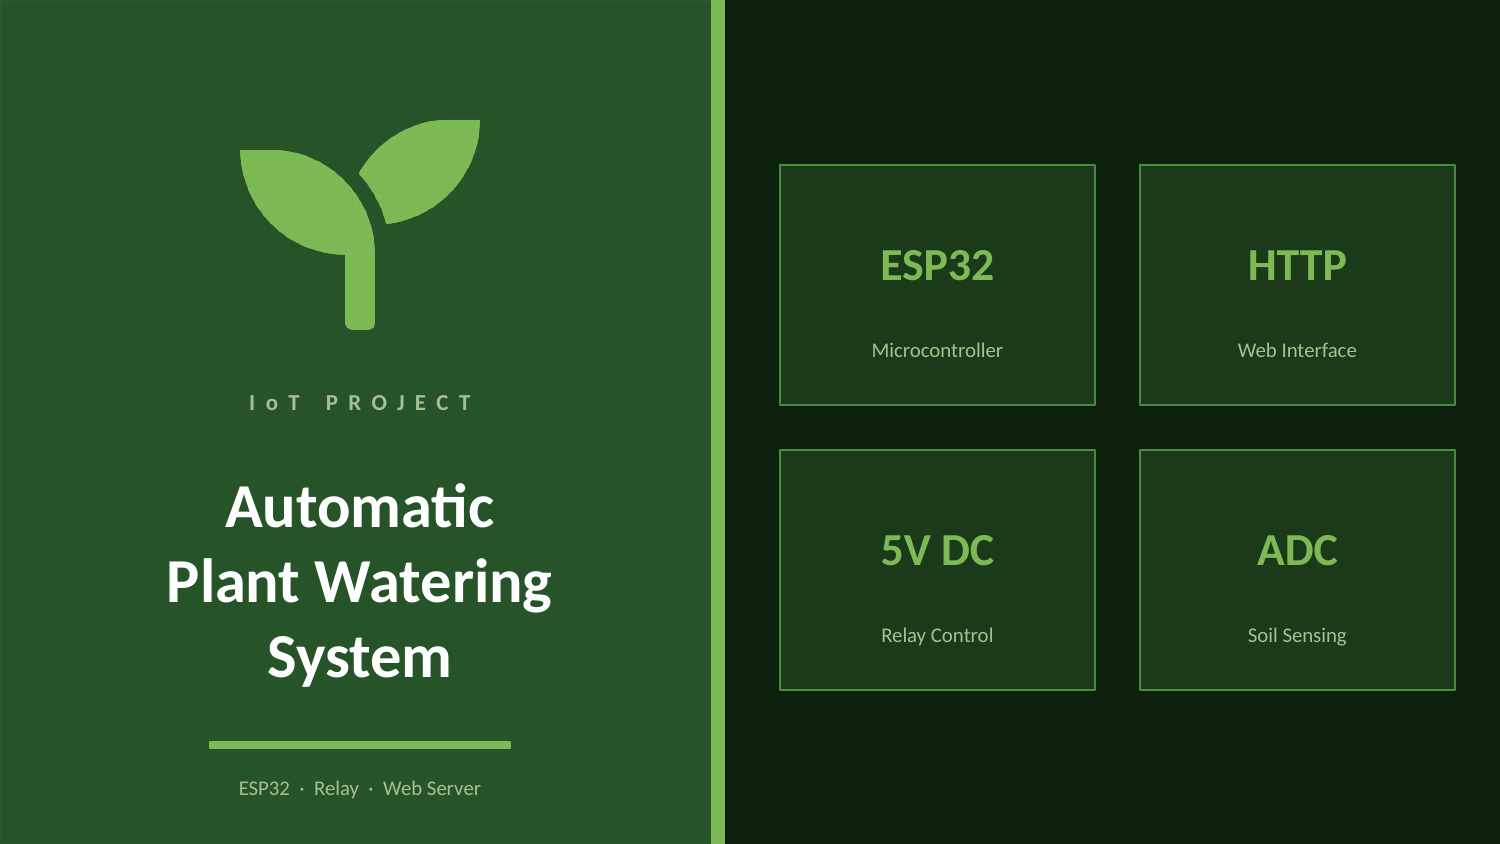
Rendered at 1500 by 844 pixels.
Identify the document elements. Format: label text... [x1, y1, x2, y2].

text_box IoT PROJECT [44, 375, 675, 428]
text_box Automatic Plant Watering System [29, 434, 690, 720]
text_box Soil Sensing [1139, 600, 1455, 668]
picture [240, 104, 480, 345]
text_box HTTP [1139, 209, 1455, 315]
text_box Relay Control [779, 600, 1095, 668]
text_box ADC [1139, 494, 1455, 600]
text_box ESP32 [779, 209, 1095, 315]
text_box [0, 0, 725, 844]
text_box Microcontroller [779, 315, 1095, 383]
text_box [779, 668, 1095, 690]
text_box [1139, 164, 1455, 209]
text_box [1139, 668, 1455, 690]
text_box [1139, 449, 1455, 494]
text_box [779, 449, 1095, 494]
text_box [779, 164, 1095, 209]
text_box Web Interface [1139, 315, 1455, 383]
text_box ESP32 · Relay · Web Server [44, 757, 675, 818]
text_box [1139, 383, 1455, 405]
text_box 5V DC [779, 494, 1095, 600]
text_box [779, 383, 1095, 405]
